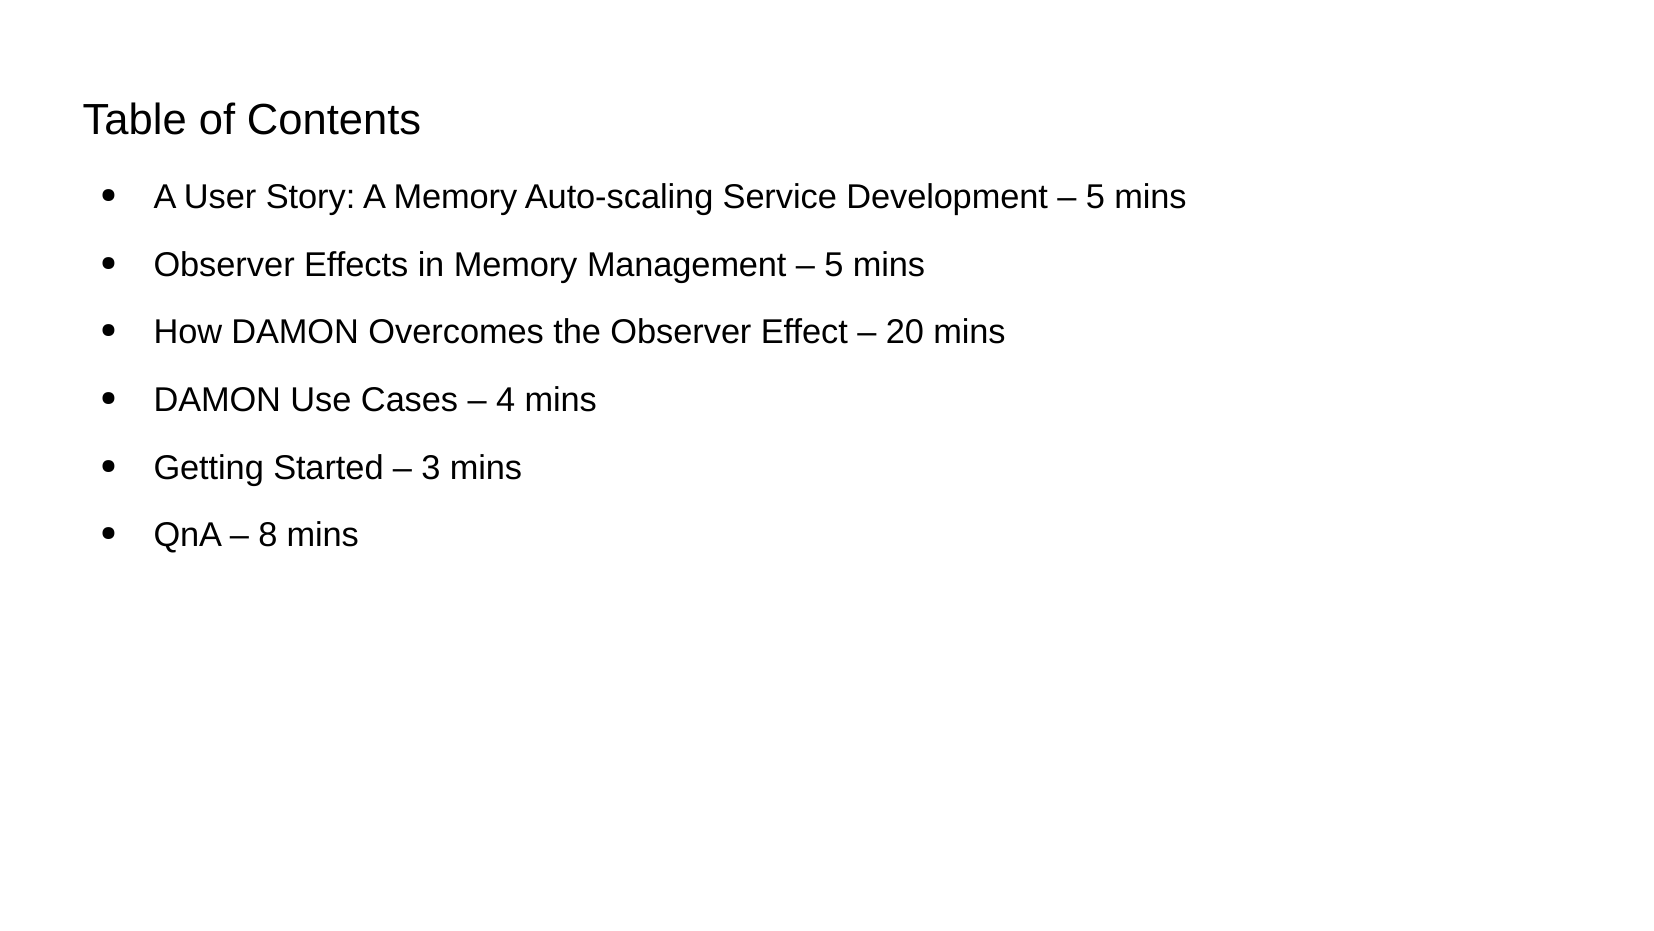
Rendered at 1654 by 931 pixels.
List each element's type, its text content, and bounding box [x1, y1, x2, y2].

list A User Story: A Memory Auto-scaling Service Development – 5 mins Observer Effects in Memory Management – 5 mins How DAMON Overcomes the Observer Effect – 20 mins DAMON Use Cases – 4 mins Getting Started – 3 mins QnA – 8 mins [82, 177, 1571, 833]
title Table of Contents [82, 81, 1571, 157]
